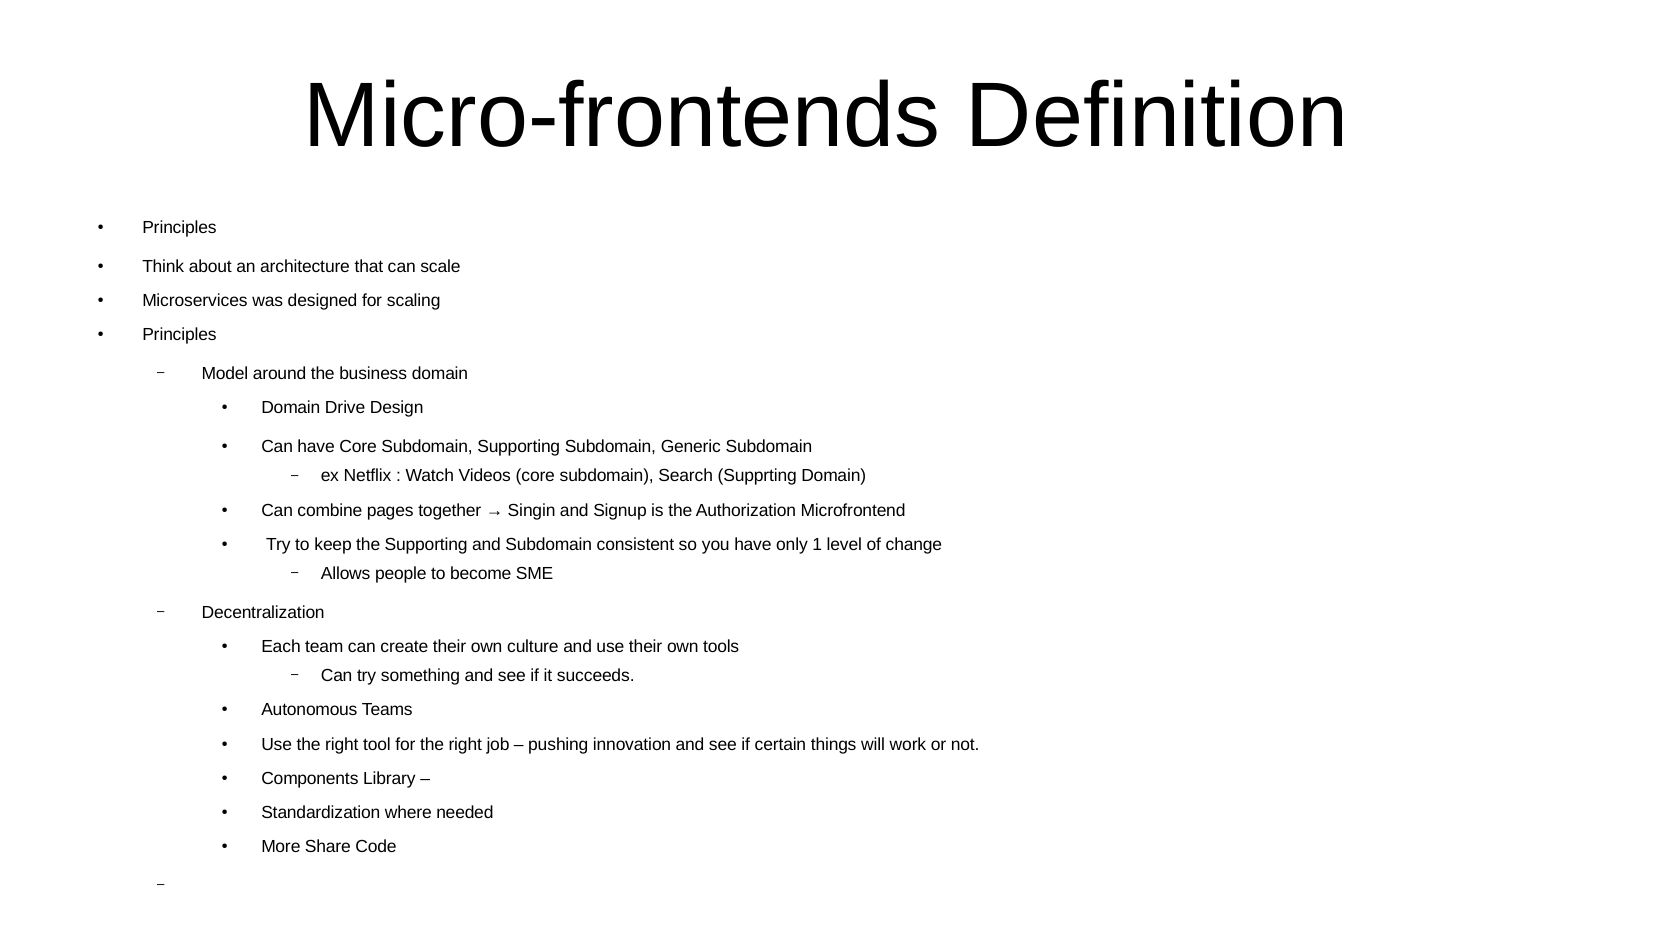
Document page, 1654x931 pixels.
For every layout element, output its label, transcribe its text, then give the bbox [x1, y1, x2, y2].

title Micro-frontends Definition [82, 37, 1571, 193]
list Principles Think about an architecture that can scale Microservices was designed for scaling Principles Model around the business domain Domain Drive Design Can have Core Subdomain, Supporting Subdomain, Generic Subdomain ex Netflix : Watch Videos (core subdomain), Search (Supprting Domain) Can combine pages together → Singin and Signup is the Authorization Microfrontend Try to keep the Supporting and Subdomain consistent so you have only 1 level of change Allows people to become SME Decentralization Each team can create their own culture and use their own tools Can try something and see if it succeeds. Autonomous Teams Use the right tool for the right job – pushing innovation and see if certain things will work or not. Components Library – Standardization where needed More Share Code [82, 217, 1571, 901]
